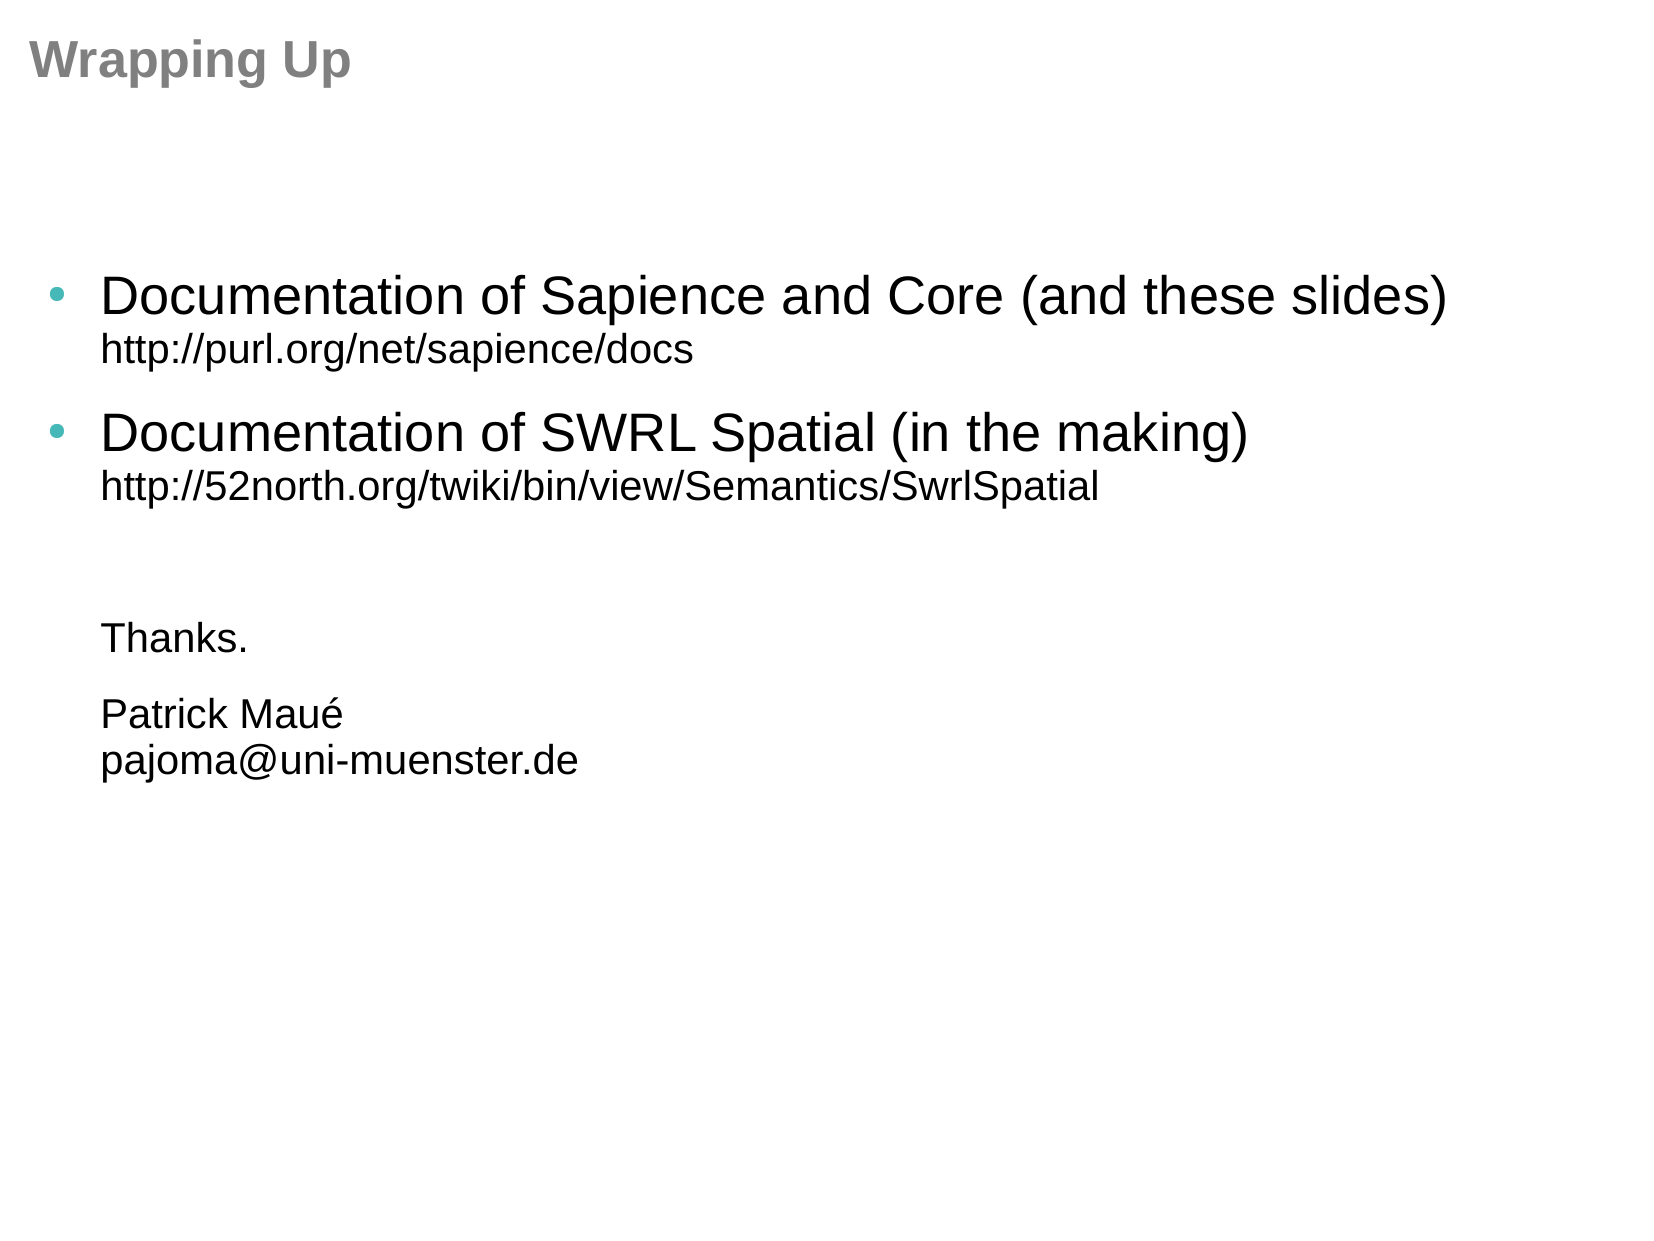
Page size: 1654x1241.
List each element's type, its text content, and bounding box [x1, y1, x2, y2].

title Wrapping Up [29, 0, 1459, 119]
list Documentation of Sapience and Core (and these slides) http://purl.org/net/sapience/docs Documentation of SWRL Spatial (in the making) http://52north.org/twiki/bin/view/Semantics/SwrlSpatial Thanks. Patrick Maué pajoma@uni-muenster.de [29, 265, 1625, 1085]
